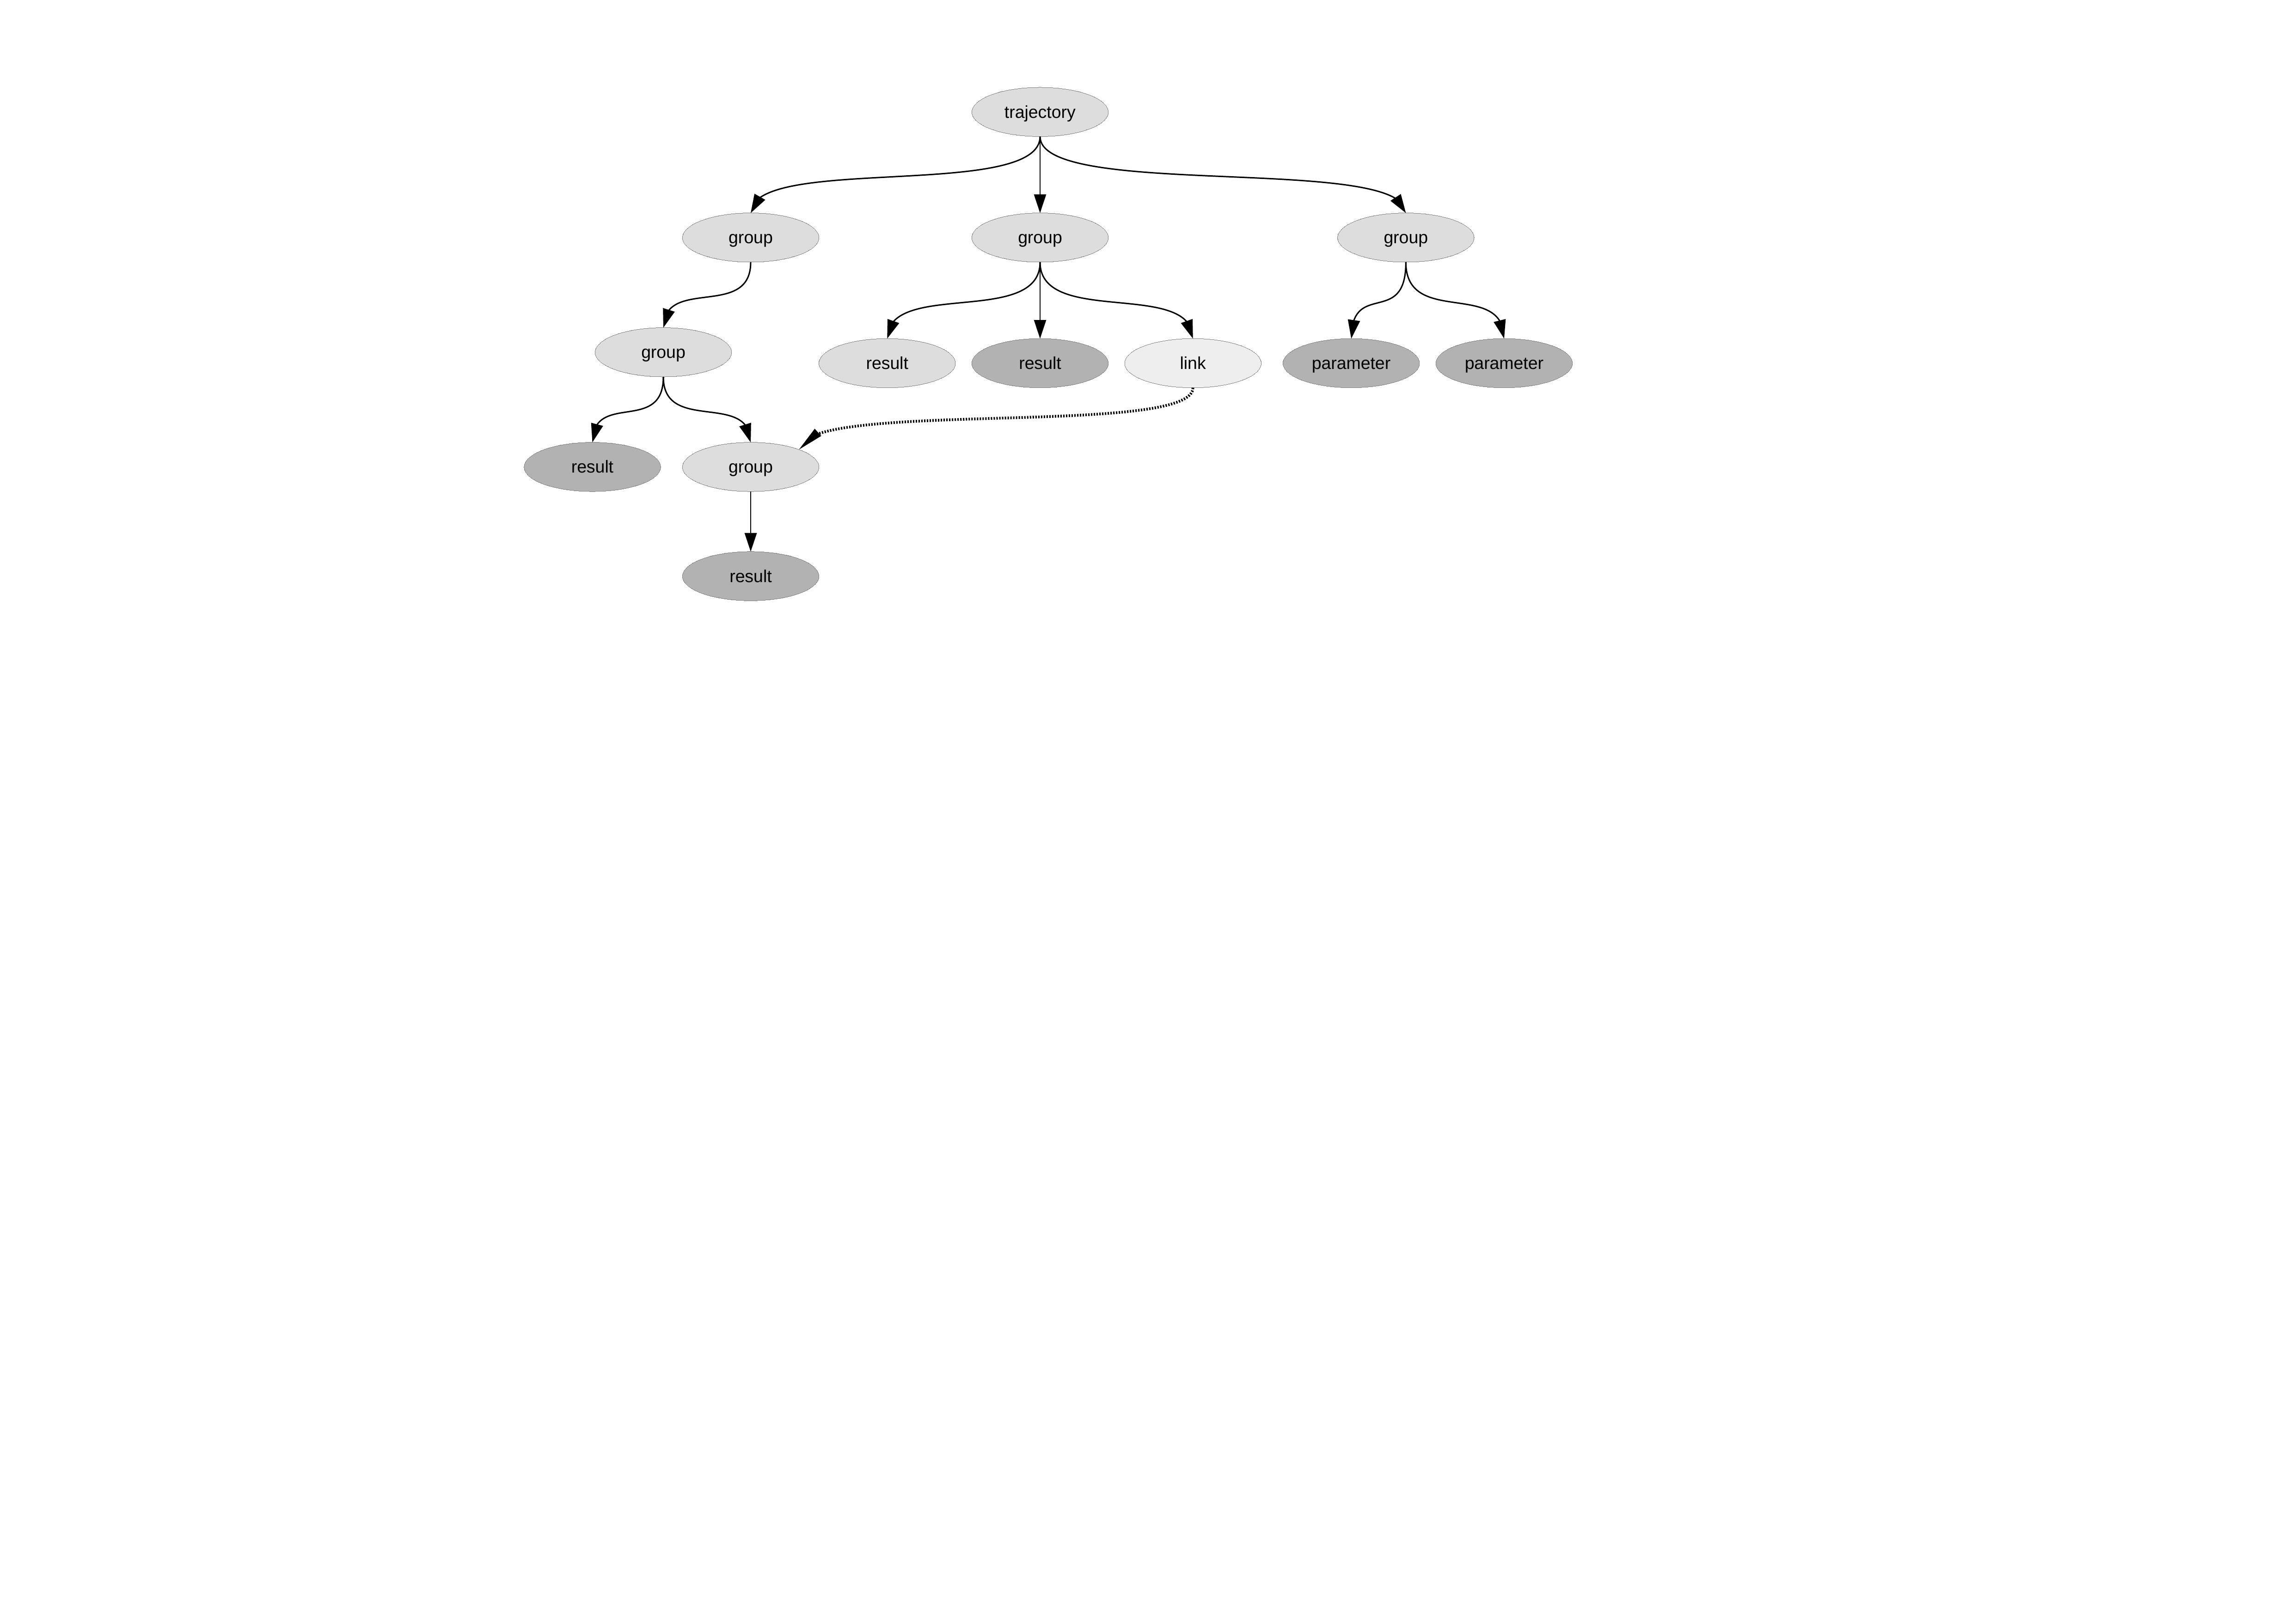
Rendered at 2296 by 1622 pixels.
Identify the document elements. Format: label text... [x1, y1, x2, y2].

text_box group [972, 213, 1108, 262]
text_box group [595, 327, 732, 377]
text_box group [682, 442, 819, 492]
text_box link [1125, 338, 1261, 388]
text_box group [682, 213, 819, 262]
text_box result [819, 338, 955, 388]
text_box group [1337, 213, 1475, 262]
text_box trajectory [972, 87, 1108, 137]
text_box parameter [1283, 338, 1420, 388]
text_box result [524, 442, 661, 492]
text_box result [972, 338, 1108, 388]
text_box parameter [1436, 338, 1573, 388]
text_box result [682, 551, 819, 601]
